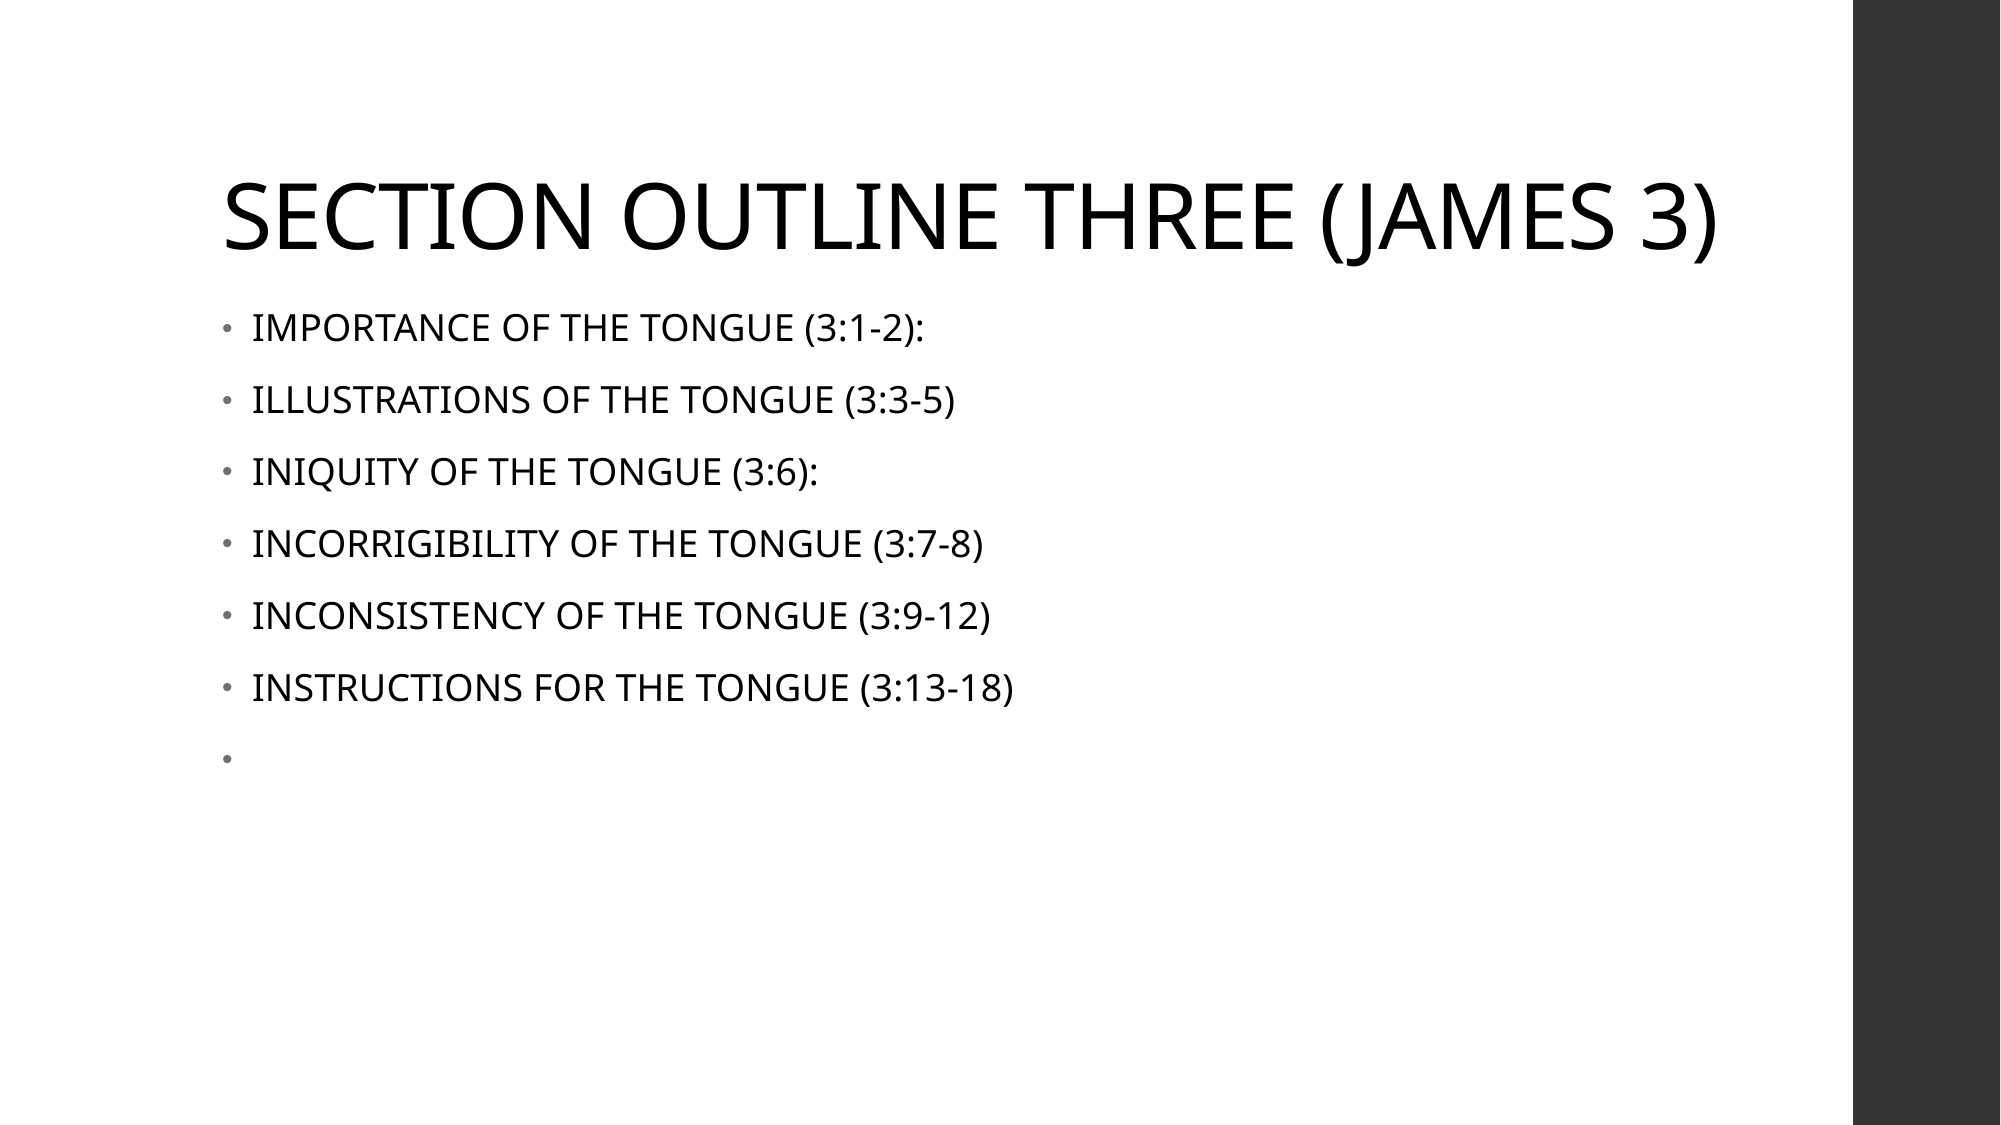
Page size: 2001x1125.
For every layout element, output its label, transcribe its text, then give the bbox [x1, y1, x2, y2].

list IMPORTANCE OF THE TONGUE (3:1-2): ILLUSTRATIONS OF THE TONGUE (3:3-5) INIQUITY OF THE TONGUE (3:6): INCORRIGIBILITY OF THE TONGUE (3:7-8) INCONSISTENCY OF THE TONGUE (3:9-12) INSTRUCTIONS FOR THE TONGUE (3:13-18) [206, 299, 1617, 1014]
title SECTION OUTLINE THREE (JAMES 3) [206, 60, 1797, 278]
